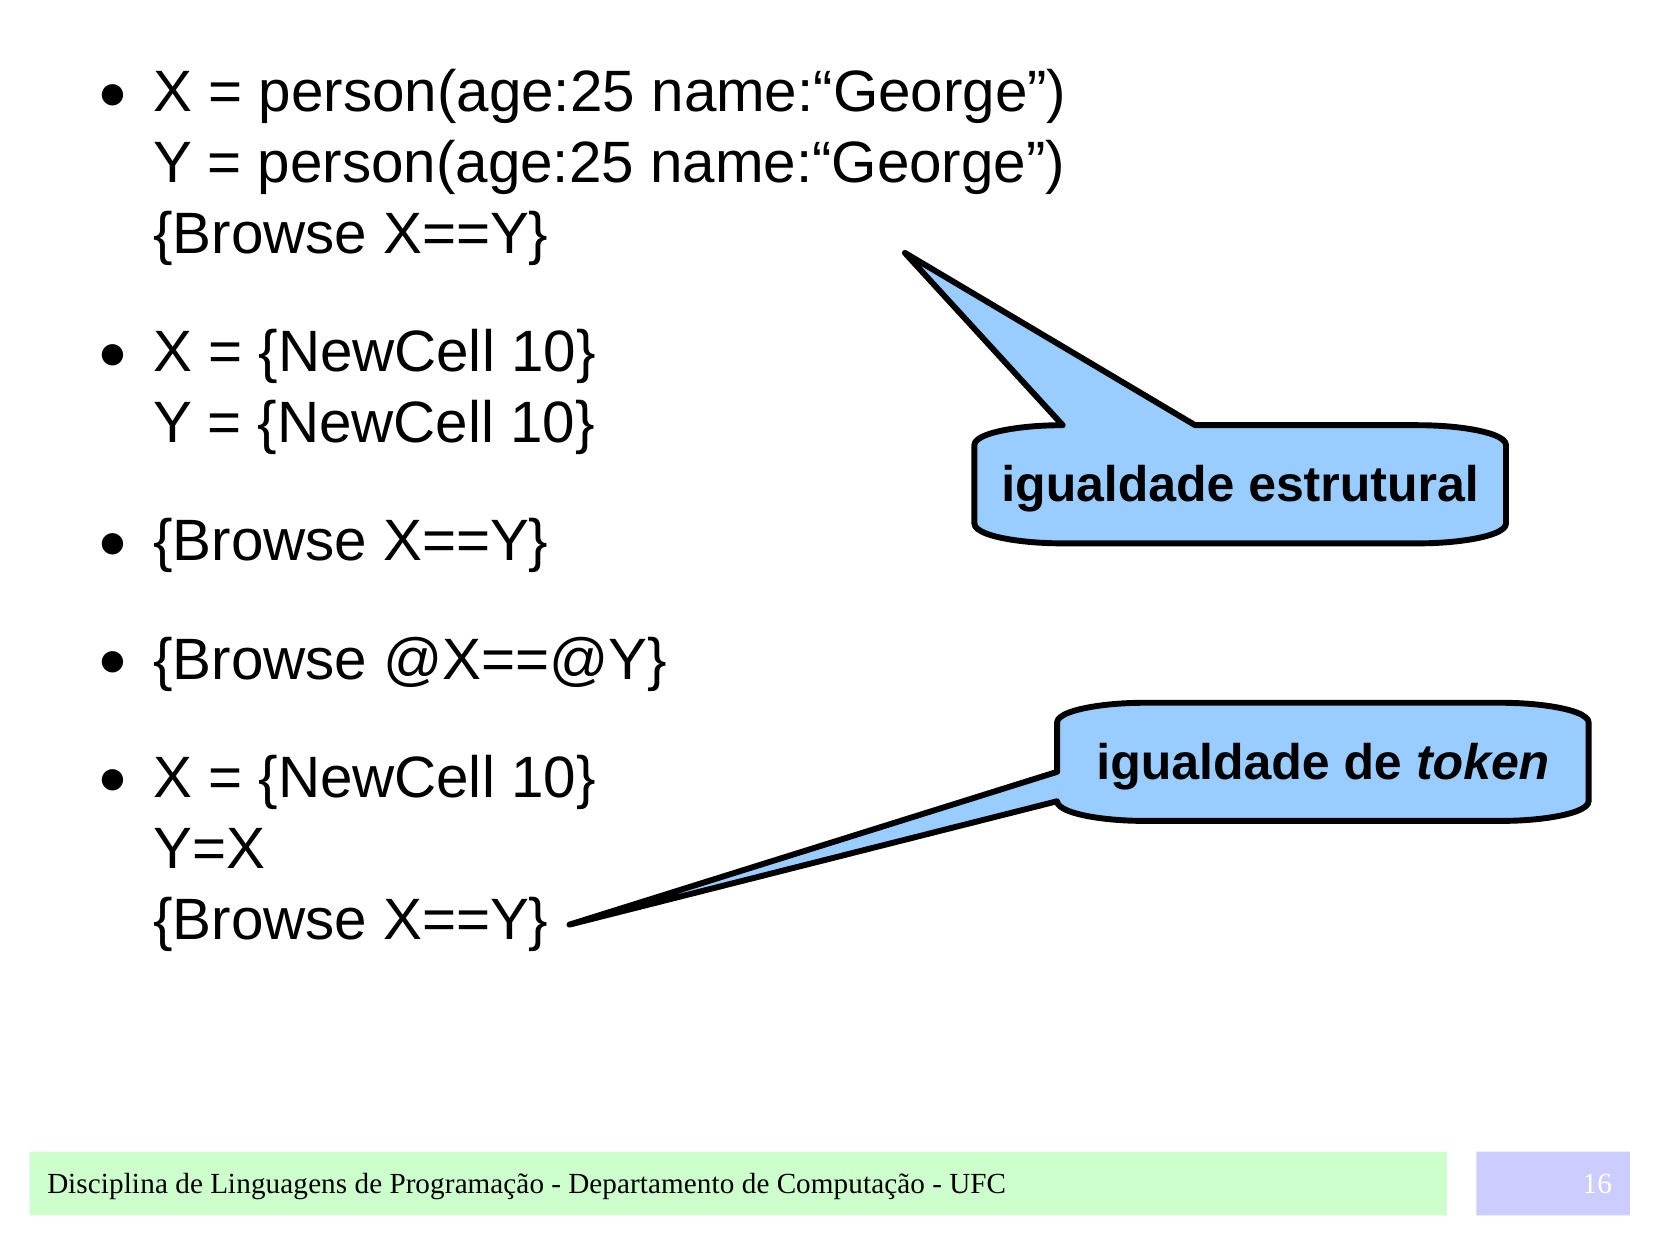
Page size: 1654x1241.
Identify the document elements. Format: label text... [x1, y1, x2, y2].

list X = person(age:25 name:“George”) Y = person(age:25 name:“George”) {Browse X==Y} X = {NewCell 10} Y = {NewCell 10} {Browse X==Y} {Browse @X==@Y} X = {NewCell 10} Y=X {Browse X==Y} [82, 59, 1571, 990]
text_box igualdade de token [569, 702, 1589, 925]
text_box igualdade estrutural [904, 252, 1506, 544]
